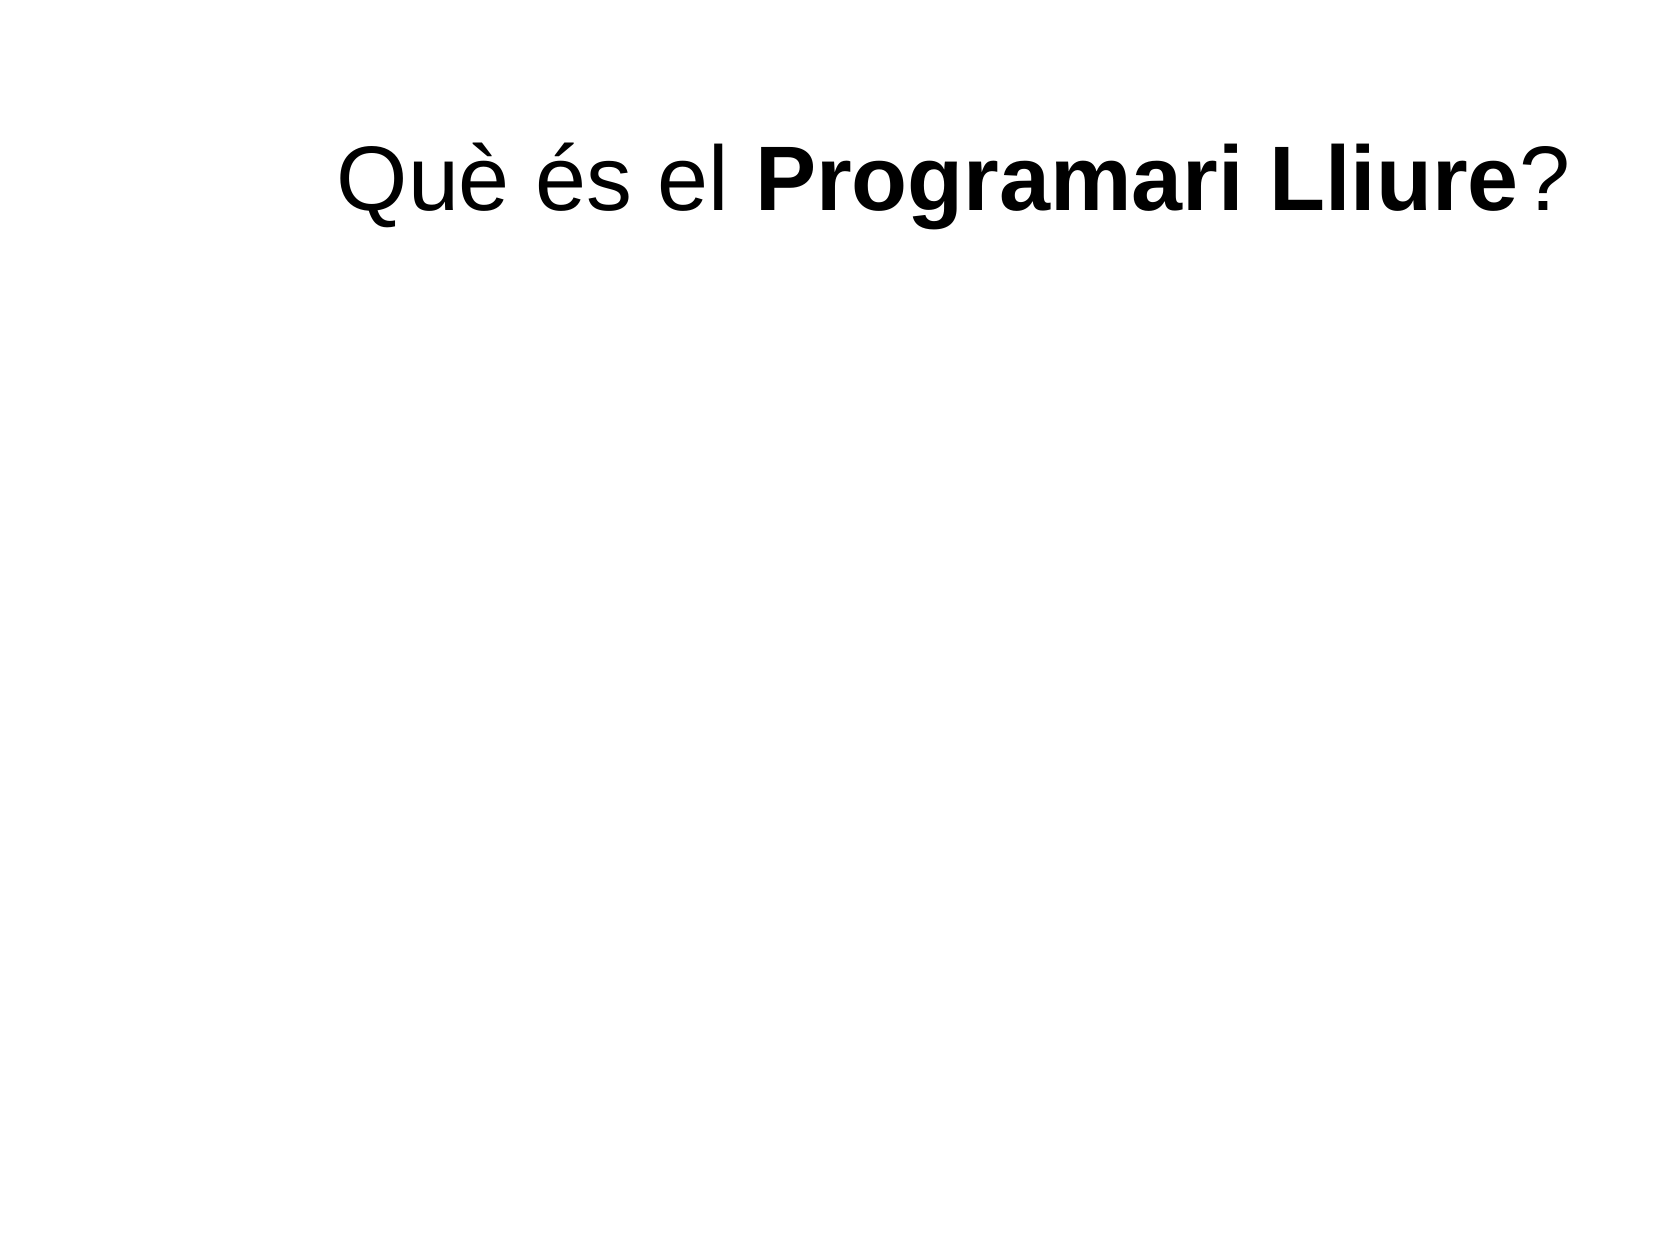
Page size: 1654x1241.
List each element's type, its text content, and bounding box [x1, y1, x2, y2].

title Què és el Programari Lliure? [82, 114, 1571, 243]
